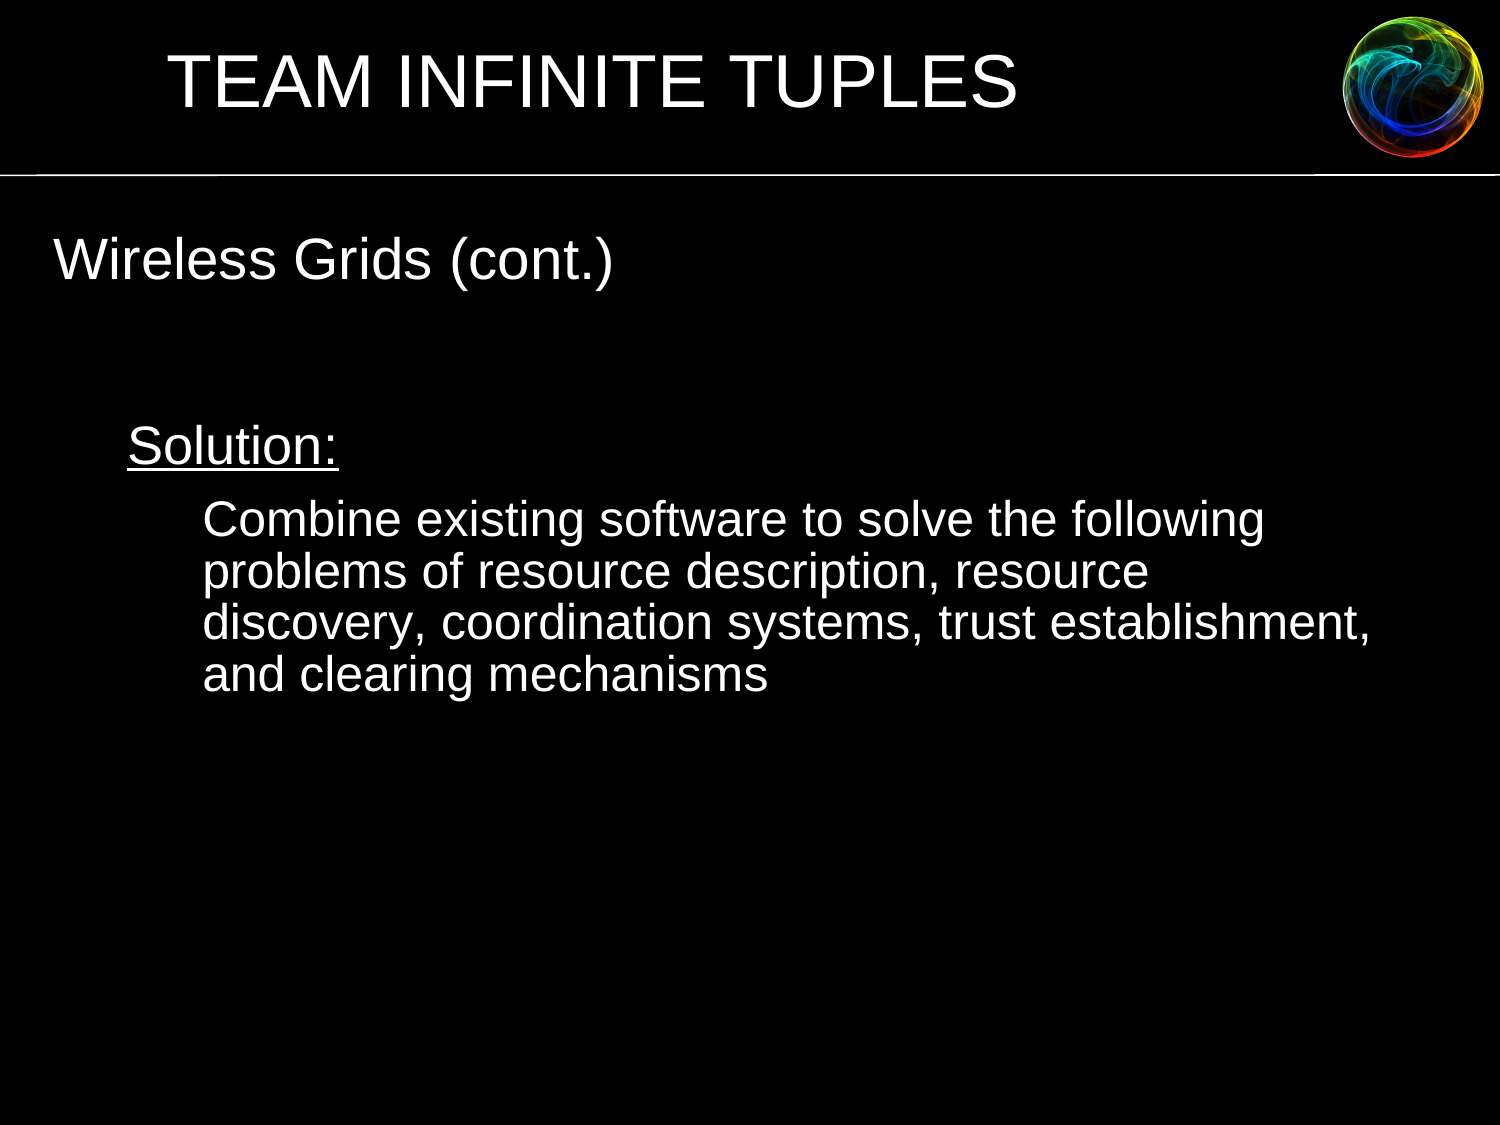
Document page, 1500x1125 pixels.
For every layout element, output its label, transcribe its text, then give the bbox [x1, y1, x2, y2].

text_box TEAM INFINITE TUPLES [0, 37, 1188, 131]
picture [1325, 0, 1500, 174]
text_box Solution: [112, 412, 488, 489]
text_box Combine existing software to solve the following problems of resource description, resource discovery, coordination systems, trust establishment, and clearing mechanisms [187, 487, 1388, 726]
text_box Wireless Grids (cont.) [38, 223, 677, 304]
